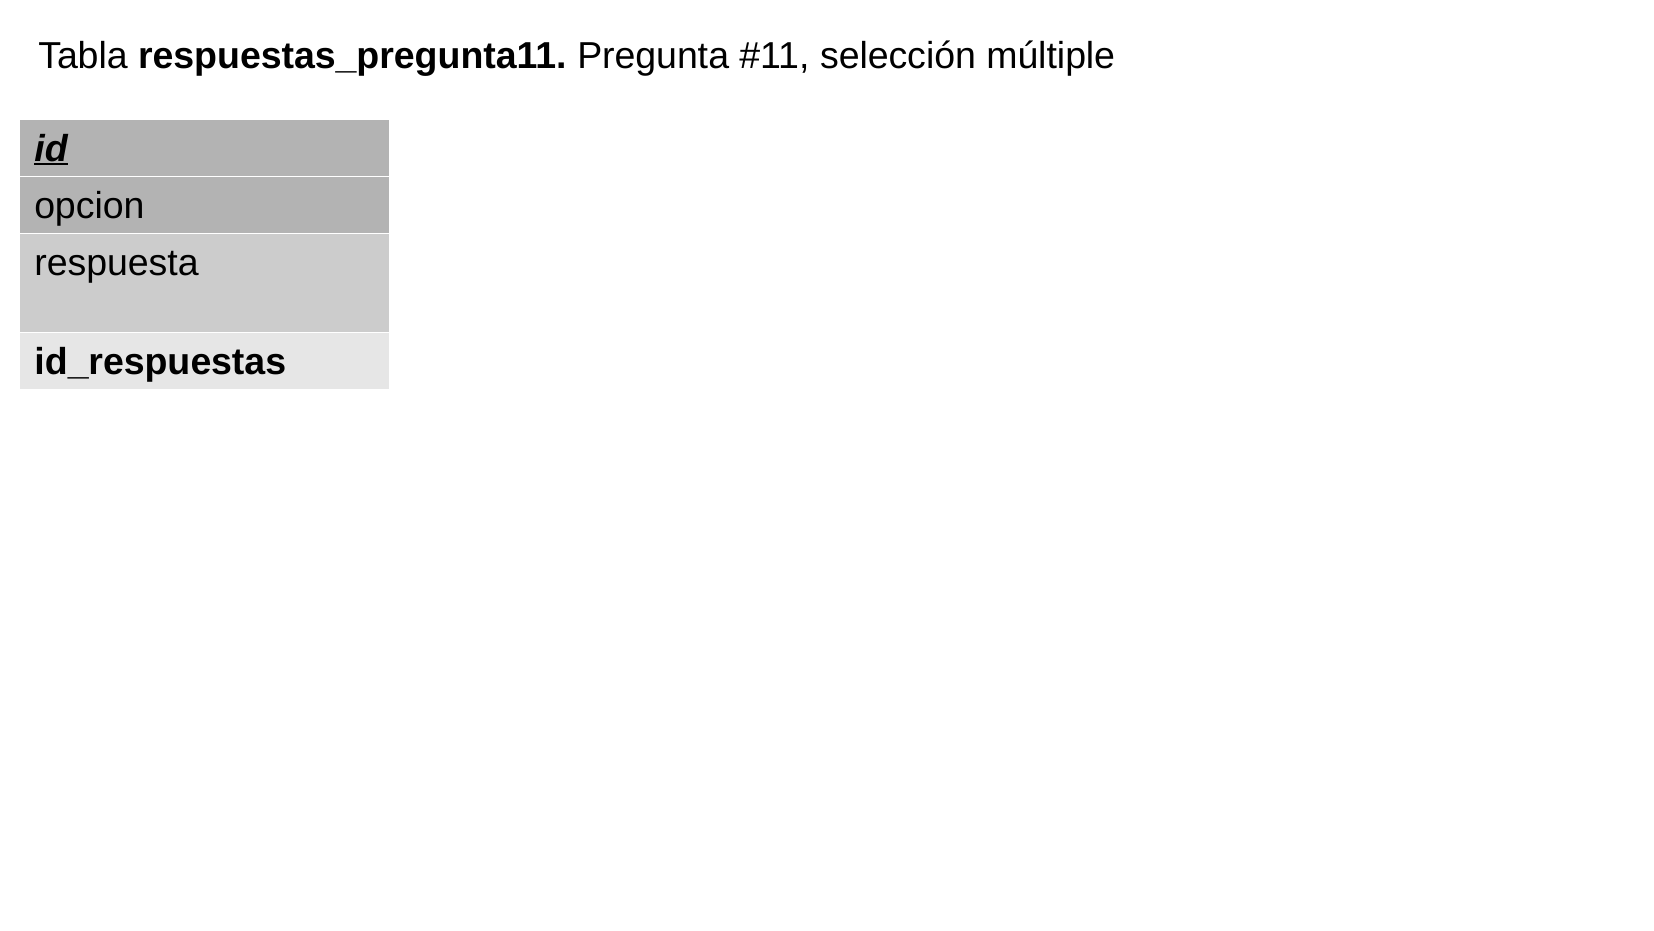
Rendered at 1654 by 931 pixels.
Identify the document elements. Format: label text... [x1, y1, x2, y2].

table_header id [20, 120, 389, 176]
text_box Tabla respuestas_pregunta11. Pregunta #11, selección múltiple [23, 23, 1630, 123]
table_cell id_respuestas [20, 333, 389, 389]
table_cell respuesta [20, 234, 389, 332]
table_cell opcion [20, 177, 389, 233]
